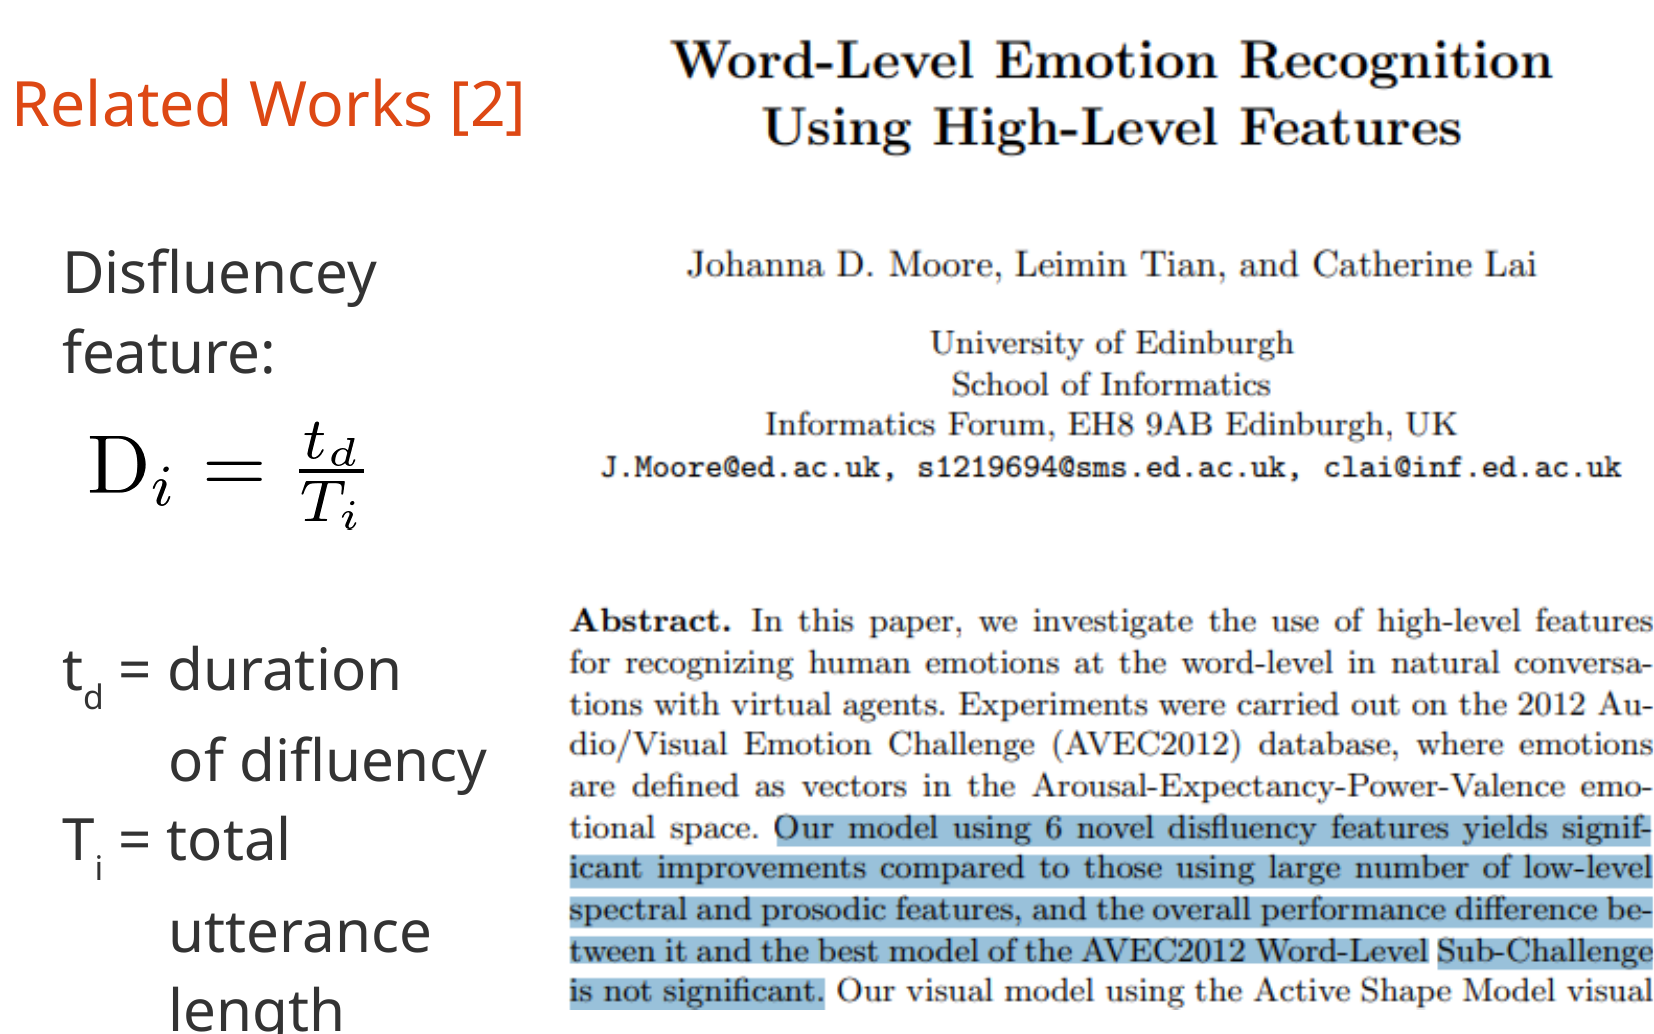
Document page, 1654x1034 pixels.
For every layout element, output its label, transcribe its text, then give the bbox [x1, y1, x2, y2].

picture [89, 421, 364, 530]
picture [560, 24, 1654, 1010]
title Related Works [2] [11, 49, 560, 155]
text_box Disfluencey feature: td = duration of difluency Ti = total utterance length [47, 224, 561, 1004]
